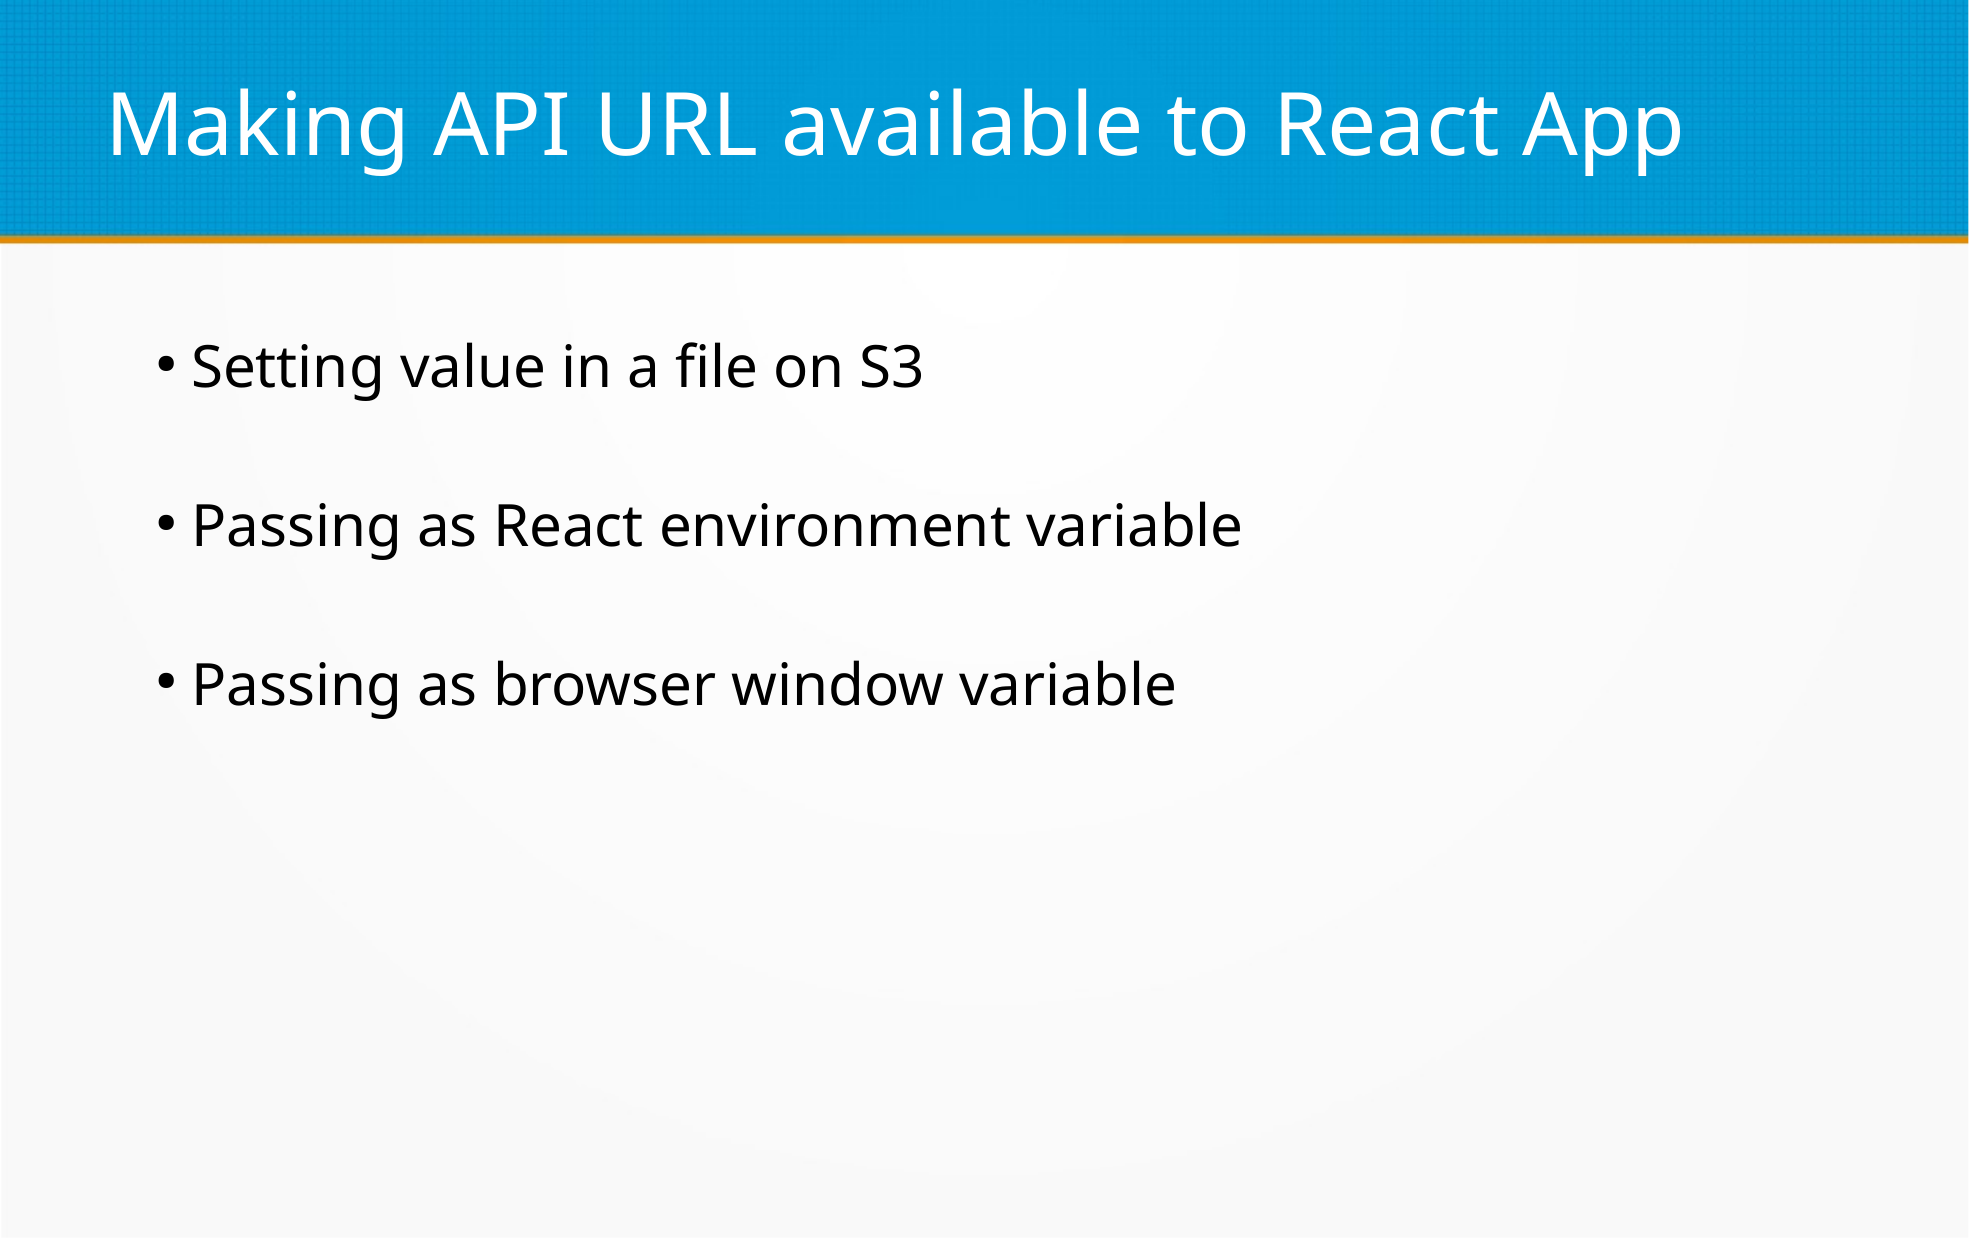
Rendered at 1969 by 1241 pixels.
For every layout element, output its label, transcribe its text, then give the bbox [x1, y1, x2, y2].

title Making API URL available to React App [30, 17, 1802, 226]
text_box Setting value in a file on S3 Passing as React environment variable Passing as browser window variable [150, 353, 1396, 757]
picture [0, 233, 1969, 1241]
